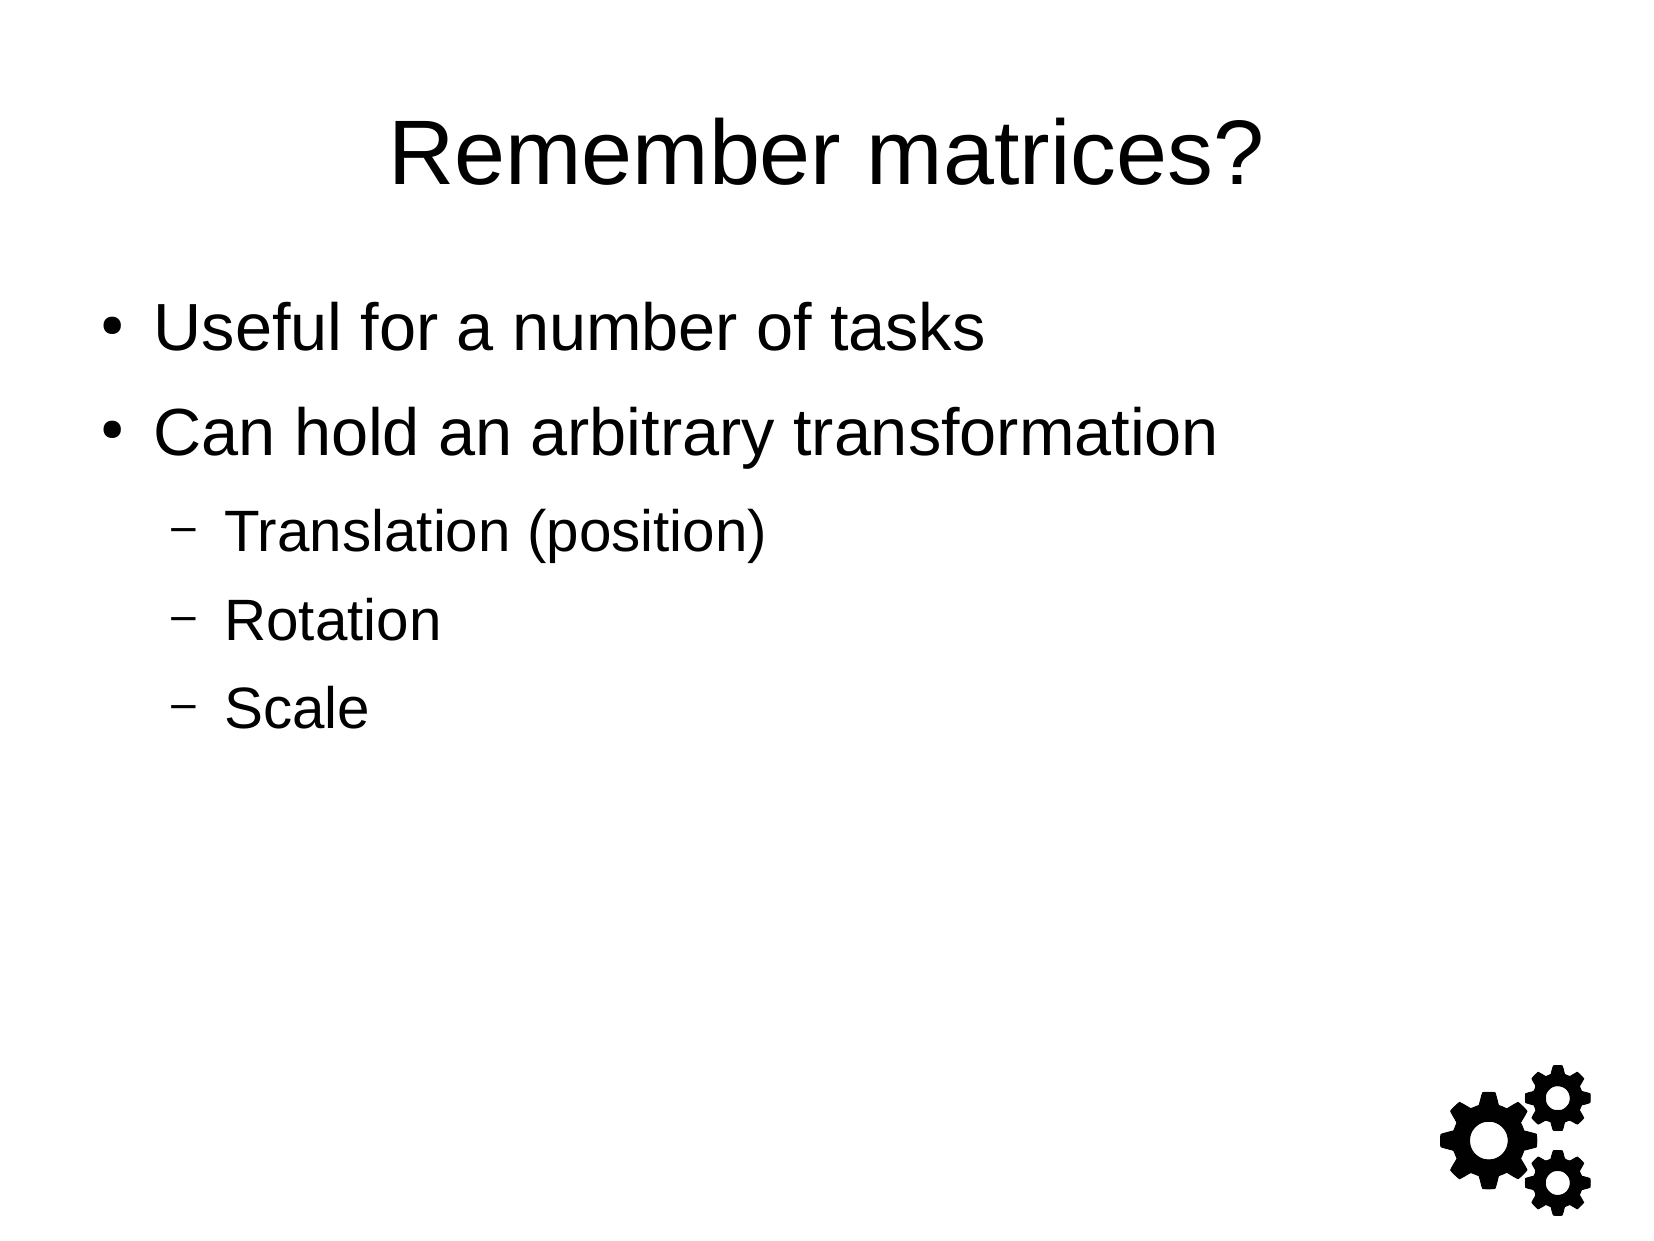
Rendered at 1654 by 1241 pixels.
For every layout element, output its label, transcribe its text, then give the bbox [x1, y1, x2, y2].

picture [1440, 1065, 1591, 1216]
title Remember matrices? [82, 49, 1571, 257]
list Useful for a number of tasks Can hold an arbitrary transformation Translation (position) Rotation Scale [82, 290, 1571, 1010]
